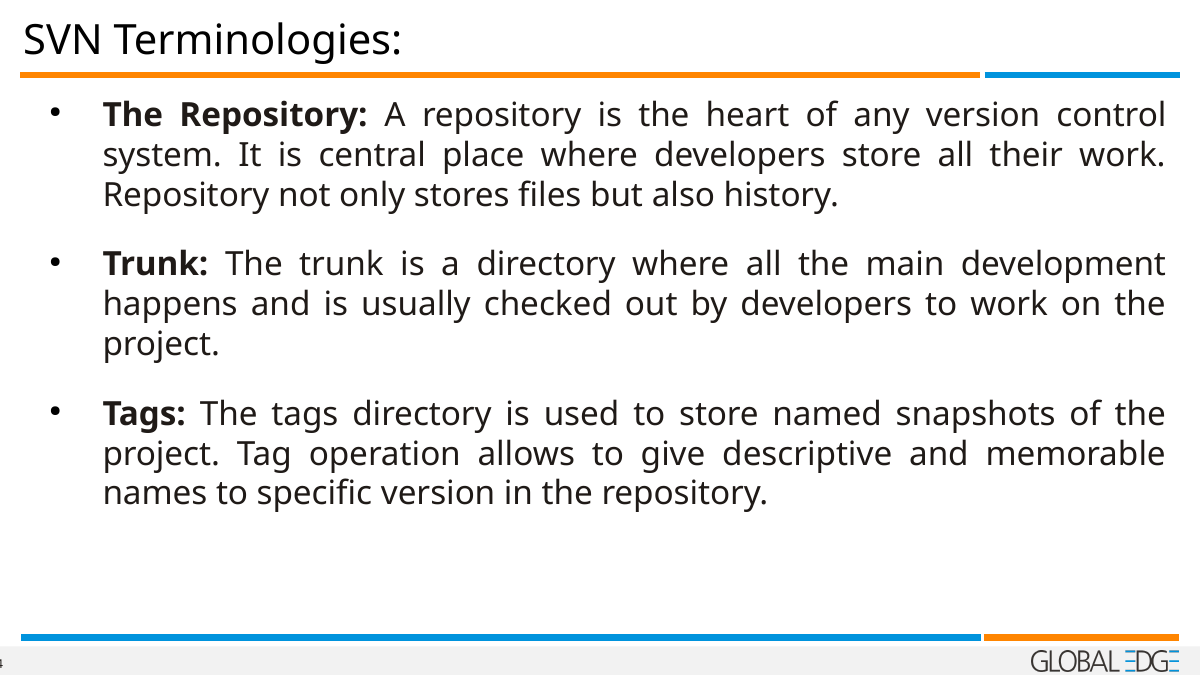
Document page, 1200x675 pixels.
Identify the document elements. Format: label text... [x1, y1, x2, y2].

picture [1031, 650, 1179, 672]
list The Repository: A repository is the heart of any version control system. It is central place where developers store all their work. Repository not only stores files but also history. Trunk: The trunk is a directory where all the main development happens and is usually checked out by developers to work on the project. Tags: The tags directory is used to store named snapshots of the project. Tag operation allows to give descriptive and memorable names to specific version in the repository. [20, 87, 1179, 628]
title SVN Terminologies: [11, 11, 1087, 65]
